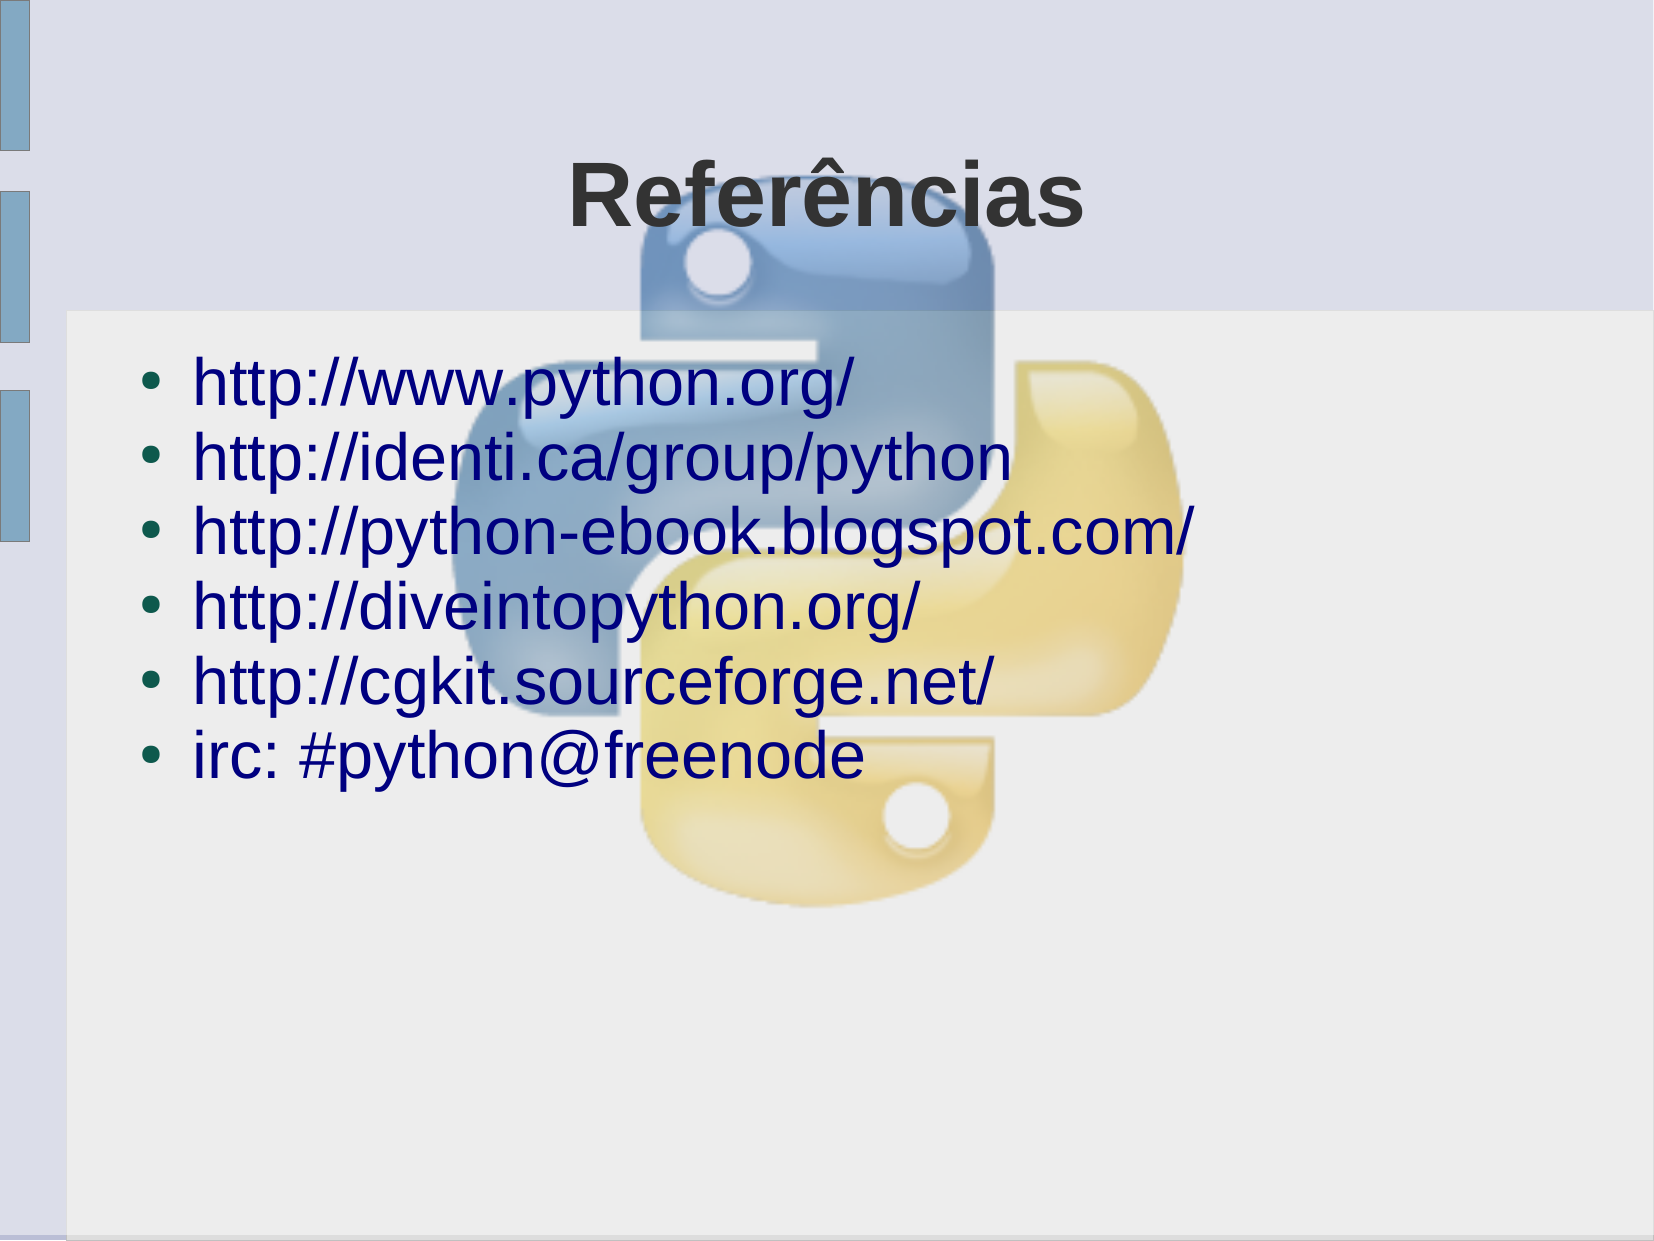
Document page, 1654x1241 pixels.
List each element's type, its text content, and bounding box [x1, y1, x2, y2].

picture [0, 0, 1654, 1235]
list http://www.python.org/ http://identi.ca/group/python http://python-ebook.blogspot.com/ http://diveintopython.org/ http://cgkit.sourceforge.net/ irc: #python@freenode [121, 344, 1534, 1127]
title Referências [121, 91, 1534, 299]
